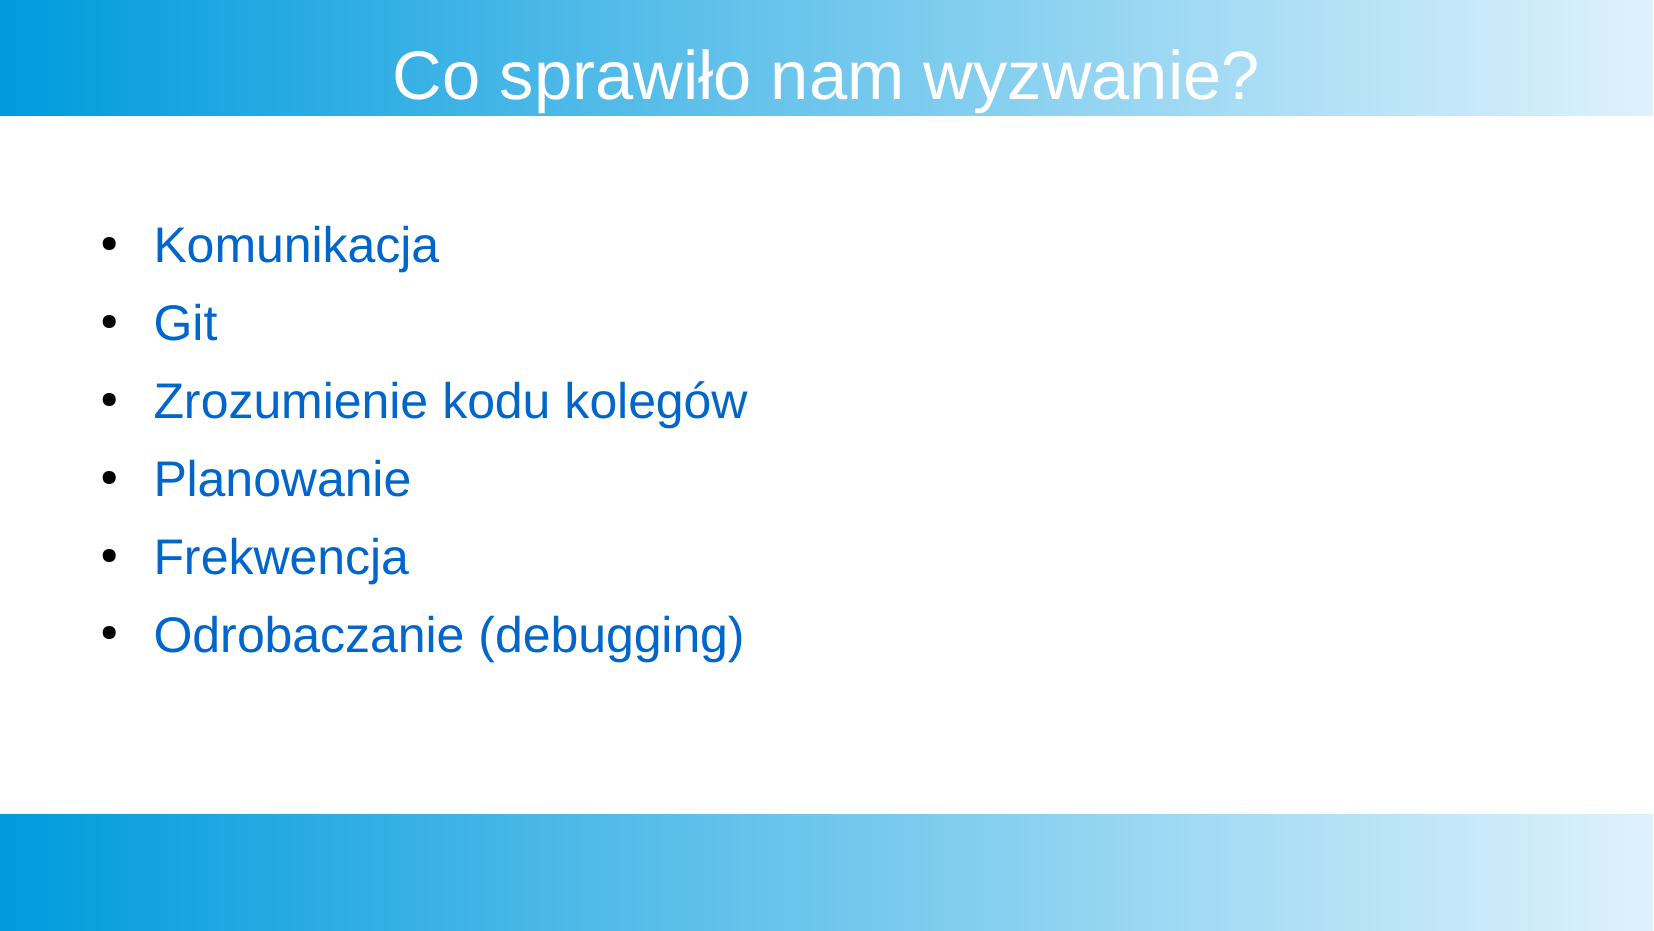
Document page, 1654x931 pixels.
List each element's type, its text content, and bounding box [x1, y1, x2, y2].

list Komunikacja Git Zrozumienie kodu kolegów Planowanie Frekwencja Odrobaczanie (debugging) [82, 217, 1571, 758]
title Co sprawiło nam wyzwanie? [82, 37, 1571, 116]
